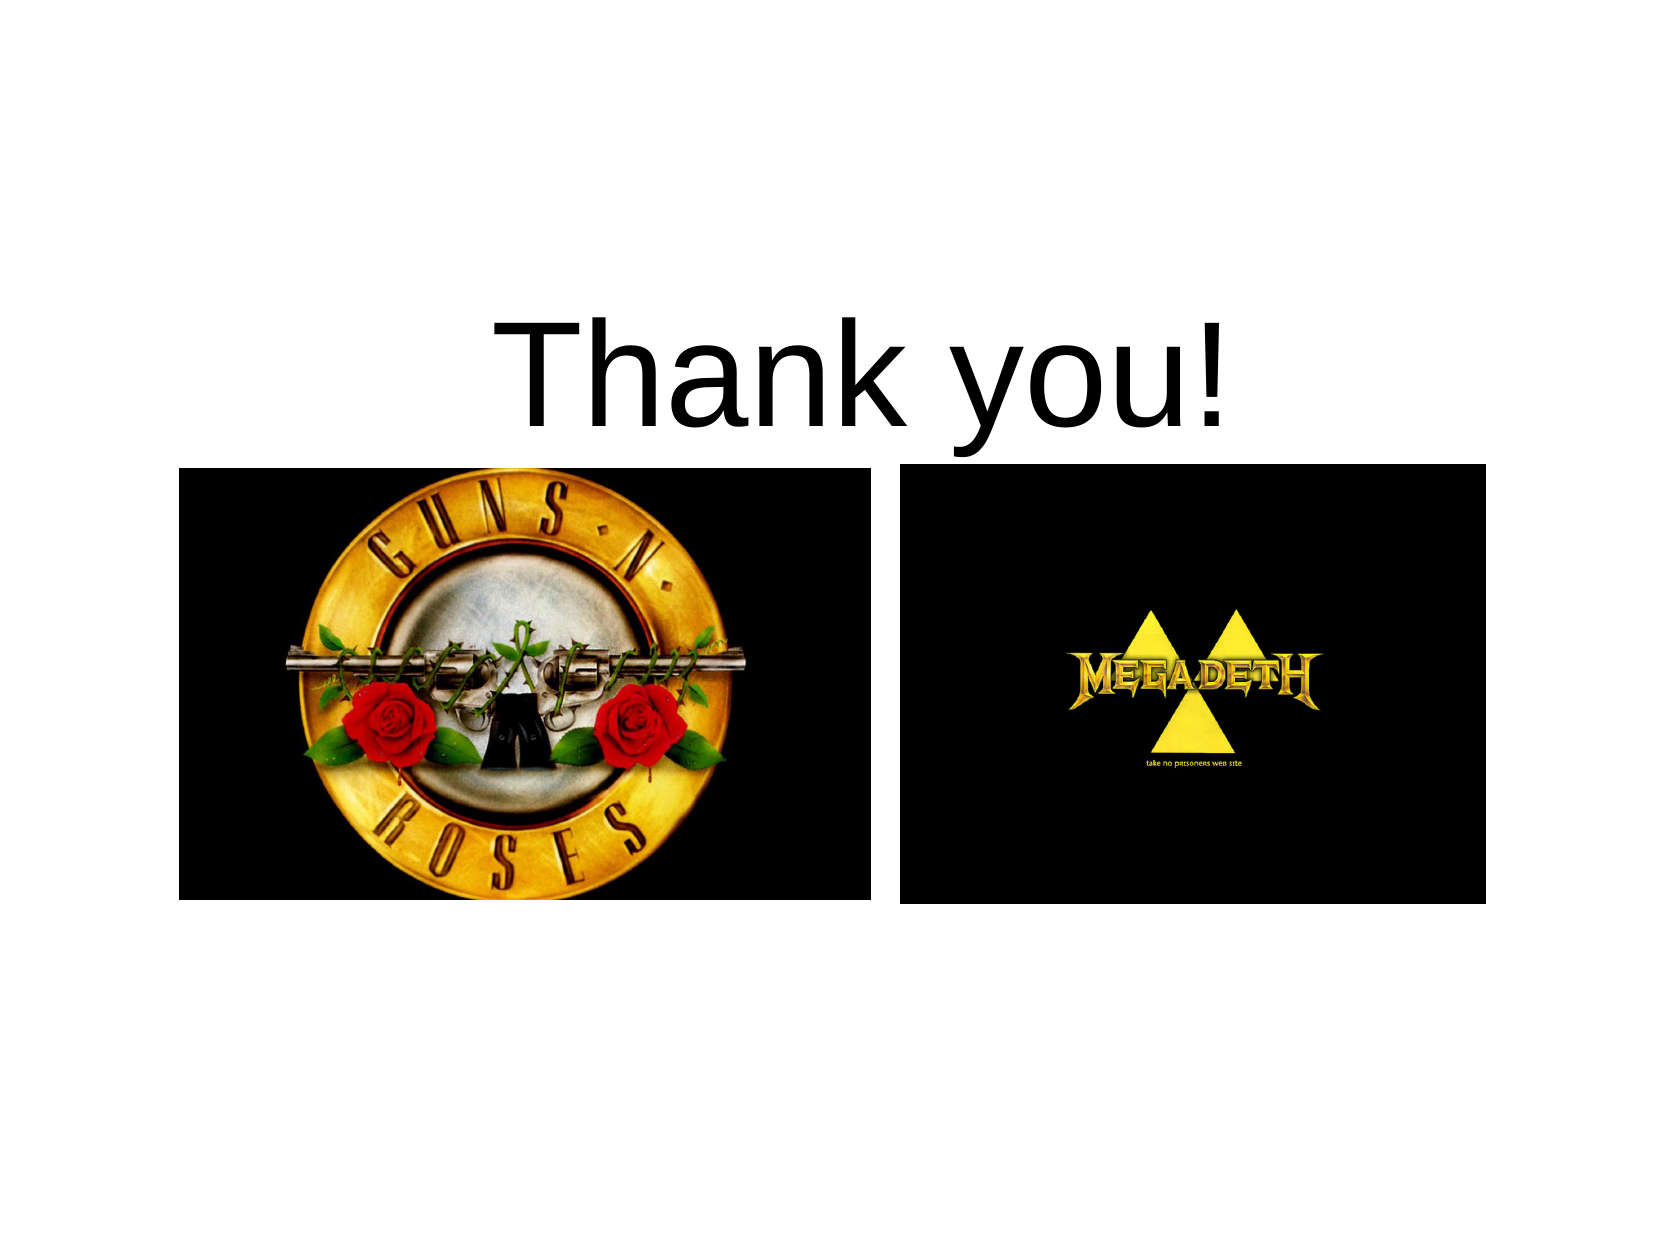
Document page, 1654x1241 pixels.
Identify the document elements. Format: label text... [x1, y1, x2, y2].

picture [179, 468, 871, 901]
list Thank you! [82, 290, 1571, 1010]
picture [900, 464, 1486, 904]
